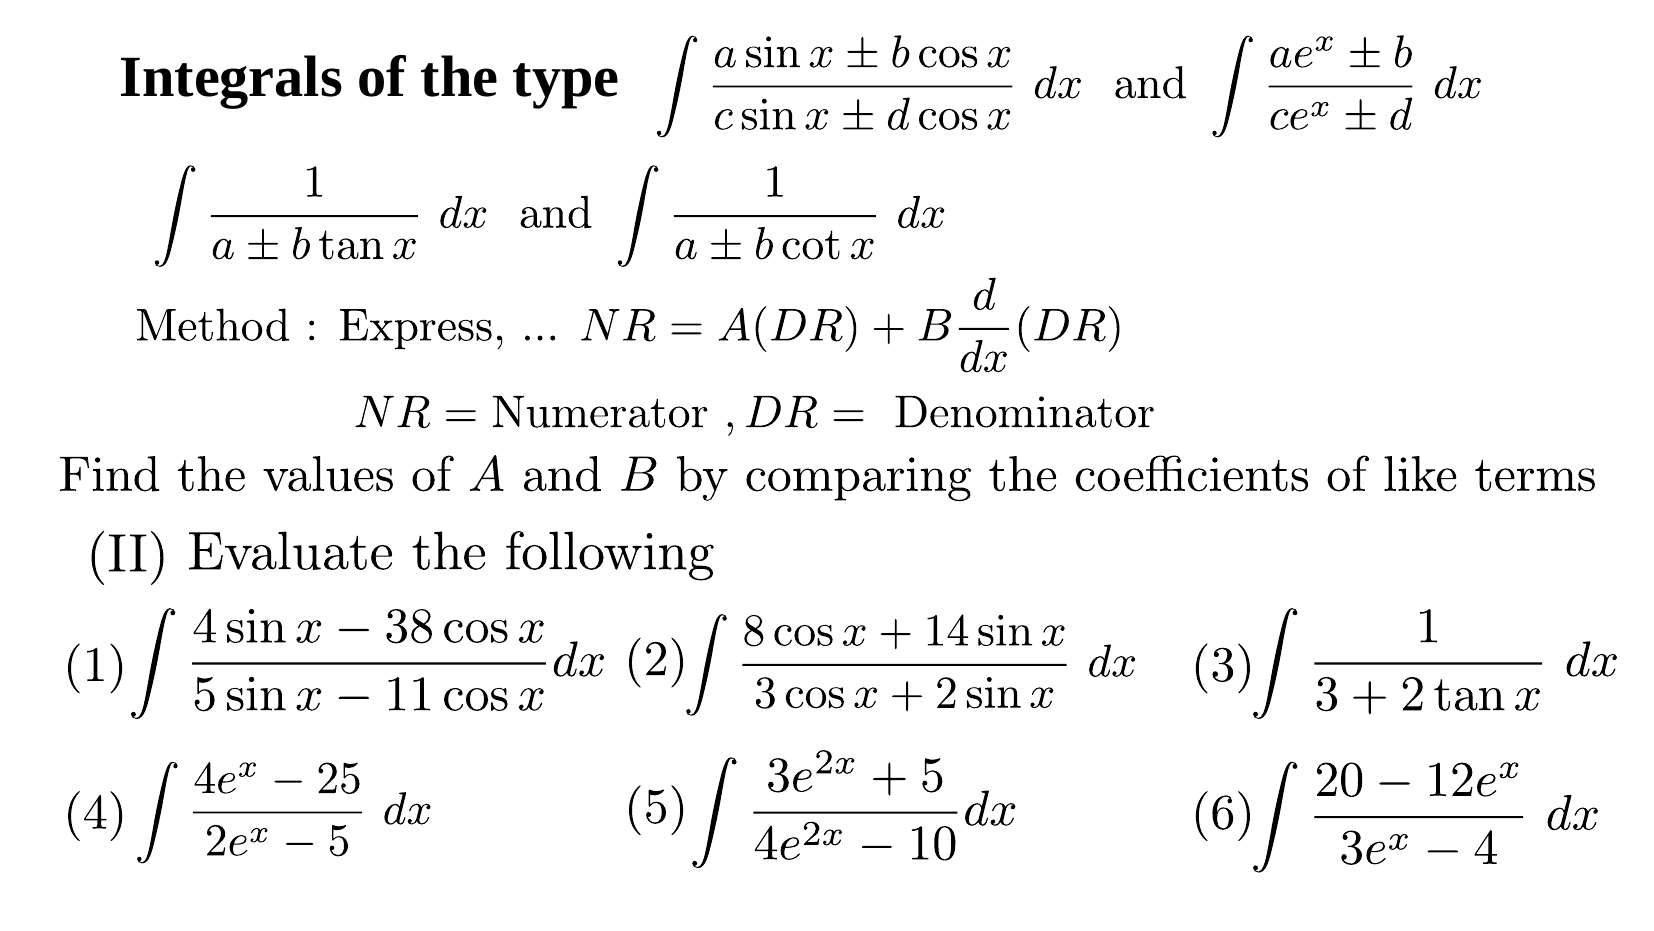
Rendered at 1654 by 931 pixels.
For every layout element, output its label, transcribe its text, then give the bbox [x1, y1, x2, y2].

text_box [1252, 761, 1598, 873]
text_box [65, 791, 123, 842]
text_box [656, 35, 1481, 138]
text_box [1193, 791, 1250, 842]
text_box [154, 165, 945, 267]
title Integrals of the type [47, 37, 1630, 898]
text_box [691, 750, 1016, 869]
text_box [130, 608, 605, 719]
text_box [626, 637, 684, 688]
text_box [189, 531, 714, 581]
text_box [65, 643, 123, 694]
text_box [685, 614, 1136, 716]
text_box [88, 530, 164, 586]
text_box [626, 785, 684, 836]
text_box [60, 454, 1595, 502]
text_box [355, 395, 1154, 436]
text_box [1252, 608, 1617, 719]
text_box [136, 761, 431, 864]
text_box [137, 277, 1120, 373]
text_box [1193, 643, 1250, 694]
